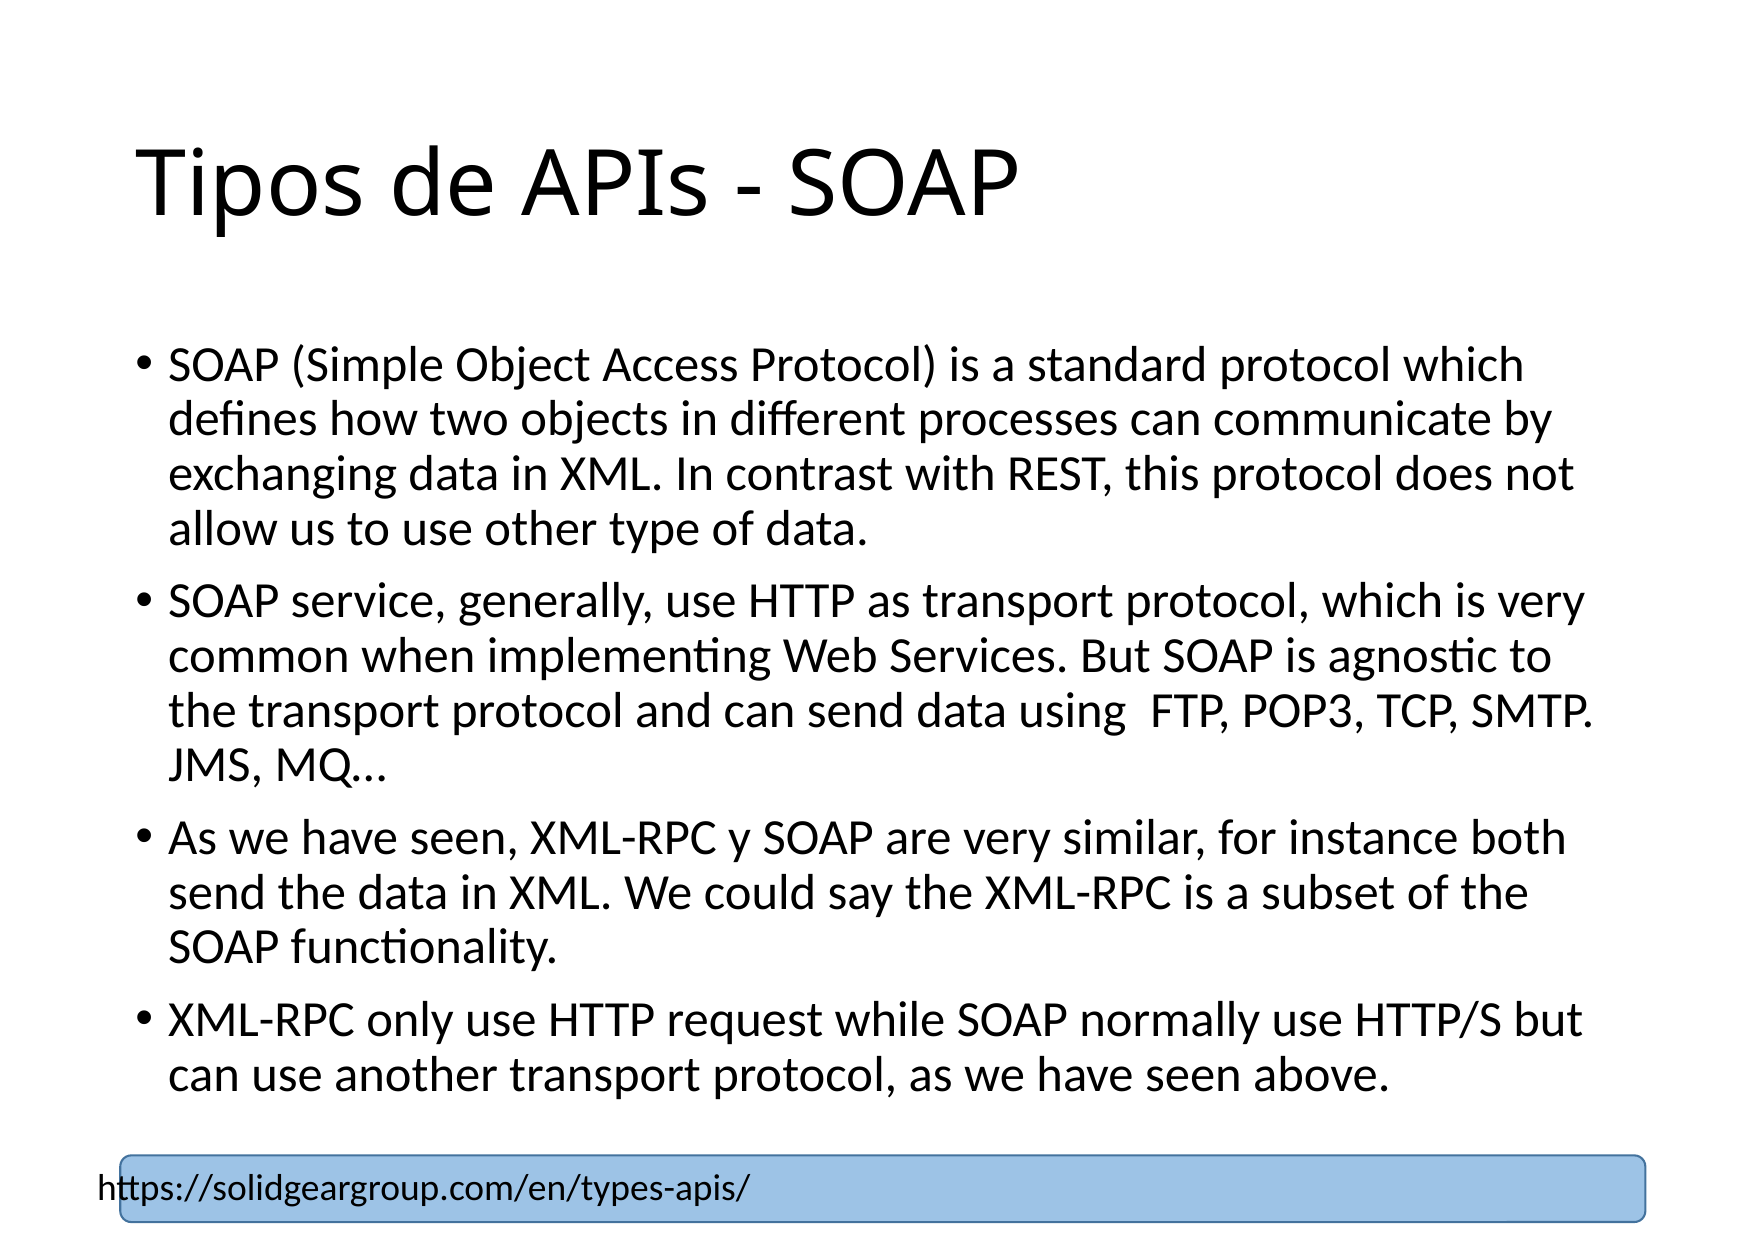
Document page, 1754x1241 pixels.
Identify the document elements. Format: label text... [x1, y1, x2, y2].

title Tipos de APIs - SOAP [120, 65, 1634, 306]
text_box https://solidgeargroup.com/en/types-apis/ [82, 1155, 766, 1216]
list SOAP (Simple Object Access Protocol) is a standard protocol which defines how two objects in different processes can communicate by exchanging data in XML. In contrast with REST, this protocol does not allow us to use other type of data. SOAP service, generally, use HTTP as transport protocol, which is very common when implementing Web Services. But SOAP is agnostic to the transport protocol and can send data using FTP, POP3, TCP, SMTP. JMS, MQ… As we have seen, XML-RPC y SOAP are very similar, for instance both send the data in XML. We could say the XML-RPC is a subset of the SOAP functionality. XML-RPC only use HTTP request while SOAP normally use HTTP/S but can use another transport protocol, as we have seen above. [120, 330, 1634, 1117]
text_box [121, 1155, 1646, 1223]
